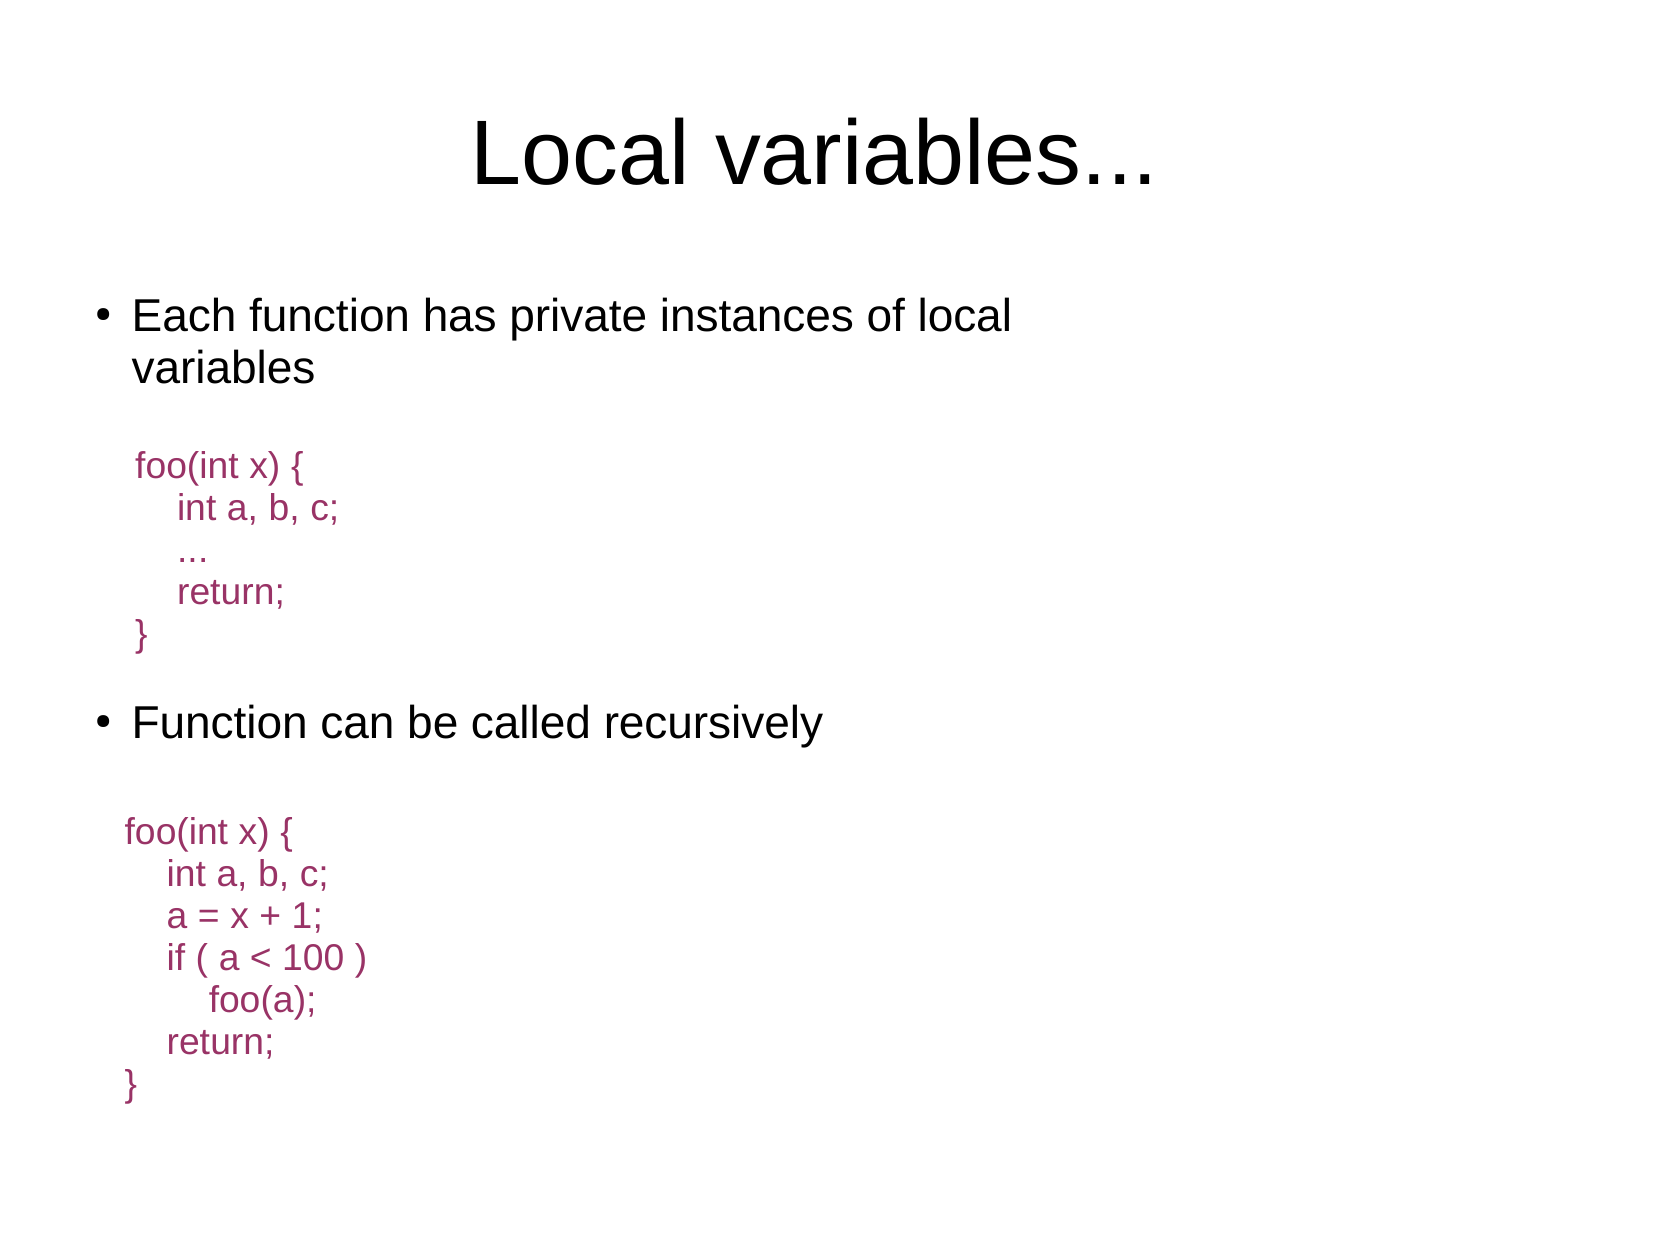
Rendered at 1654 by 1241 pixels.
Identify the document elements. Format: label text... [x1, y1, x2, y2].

list Each function has private instances of local variables foo(int x) { int a, b, c; ... return; } Function can be called recursively foo(int x) { int a, b, c; a = x + 1; if ( a < 100 ) foo(a); return; } [82, 290, 1571, 1109]
title Local variables... [70, 49, 1559, 257]
